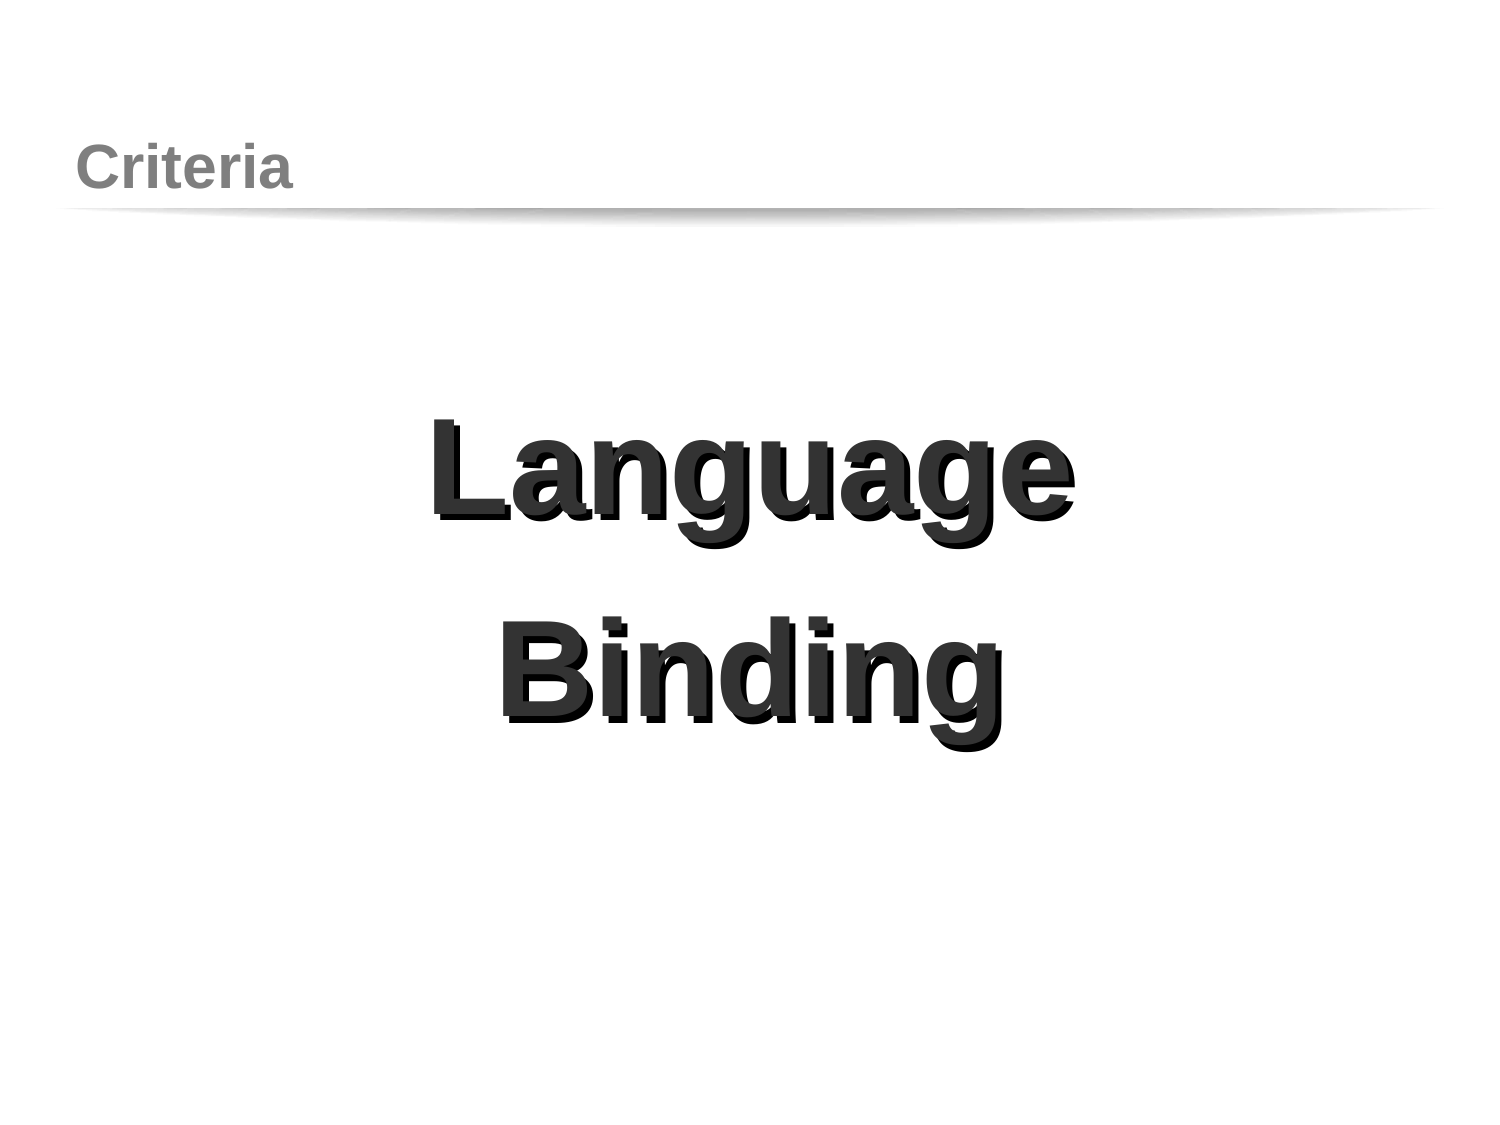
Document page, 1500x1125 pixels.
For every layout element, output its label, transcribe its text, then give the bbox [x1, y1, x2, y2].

title Criteria [75, 71, 1426, 203]
text_box Language Binding [75, 376, 1426, 749]
